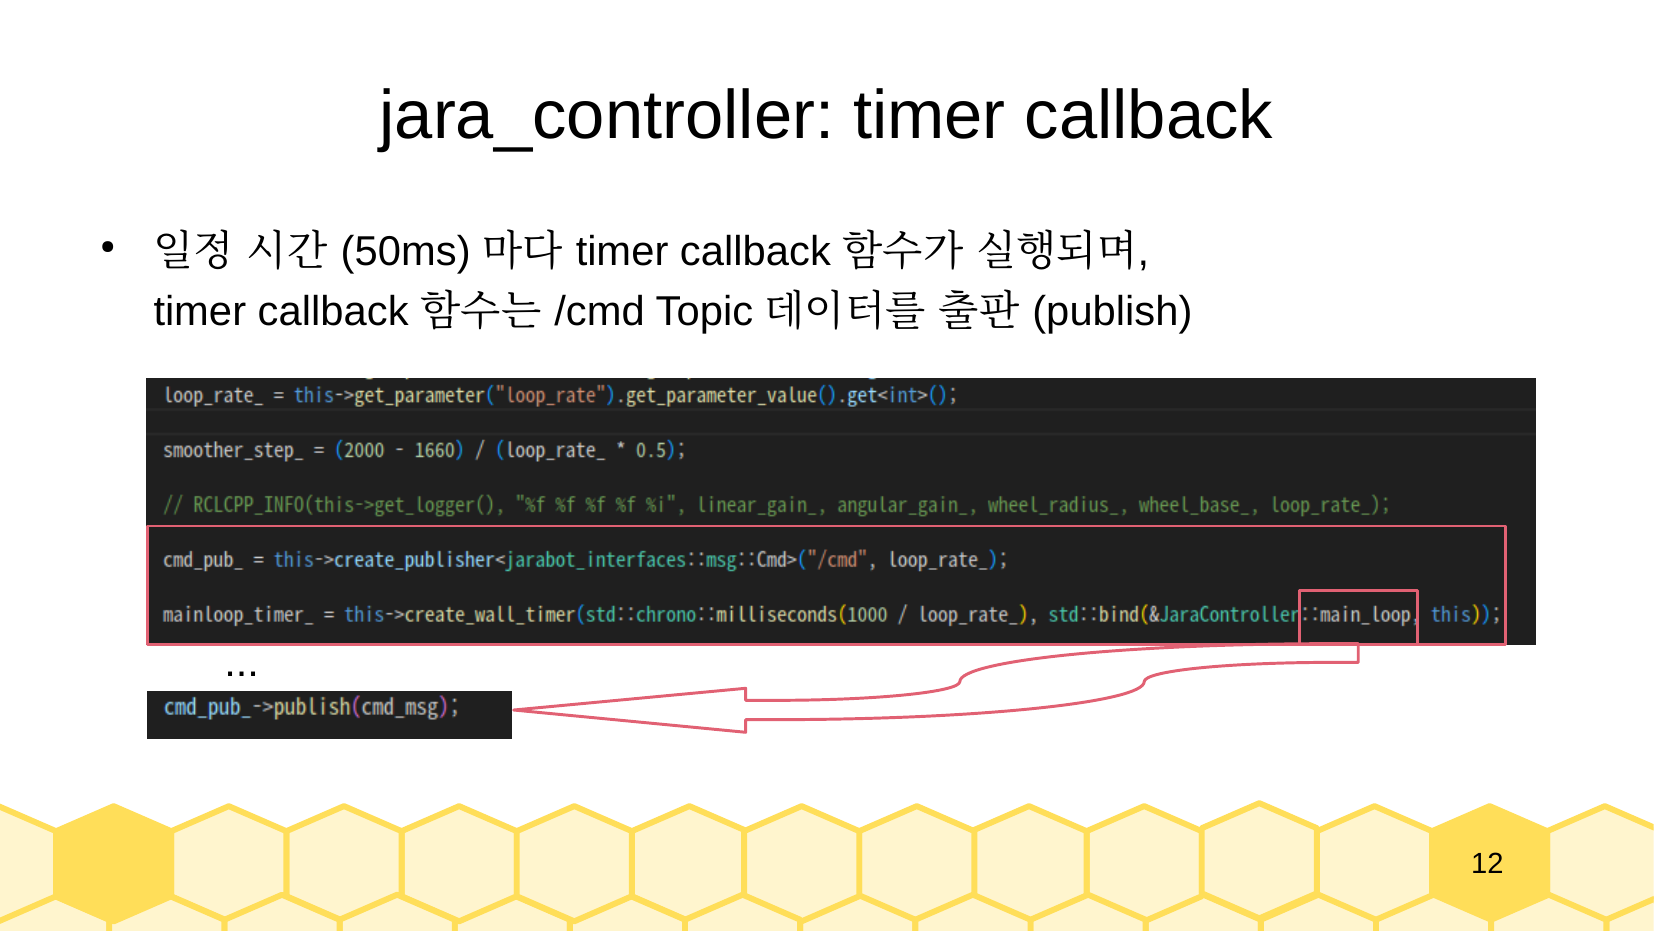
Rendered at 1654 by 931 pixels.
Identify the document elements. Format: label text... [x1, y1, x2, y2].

picture [1301, 592, 1416, 643]
title jara_controller: timer callback [82, 37, 1571, 193]
picture [147, 691, 512, 739]
list 일정 시간 (50ms) 마다 timer callback 함수가 실행되며, timer callback 함수는 /cmd Topic 데이터를 출판 (publish) ... [540, 646, 1356, 730]
picture [146, 378, 1536, 645]
list 일정 시간 (50ms) 마다 timer callback 함수가 실행되며, timer callback 함수는 /cmd Topic 데이터를 출판 (publish) ... [82, 217, 1477, 827]
picture [149, 527, 1504, 643]
